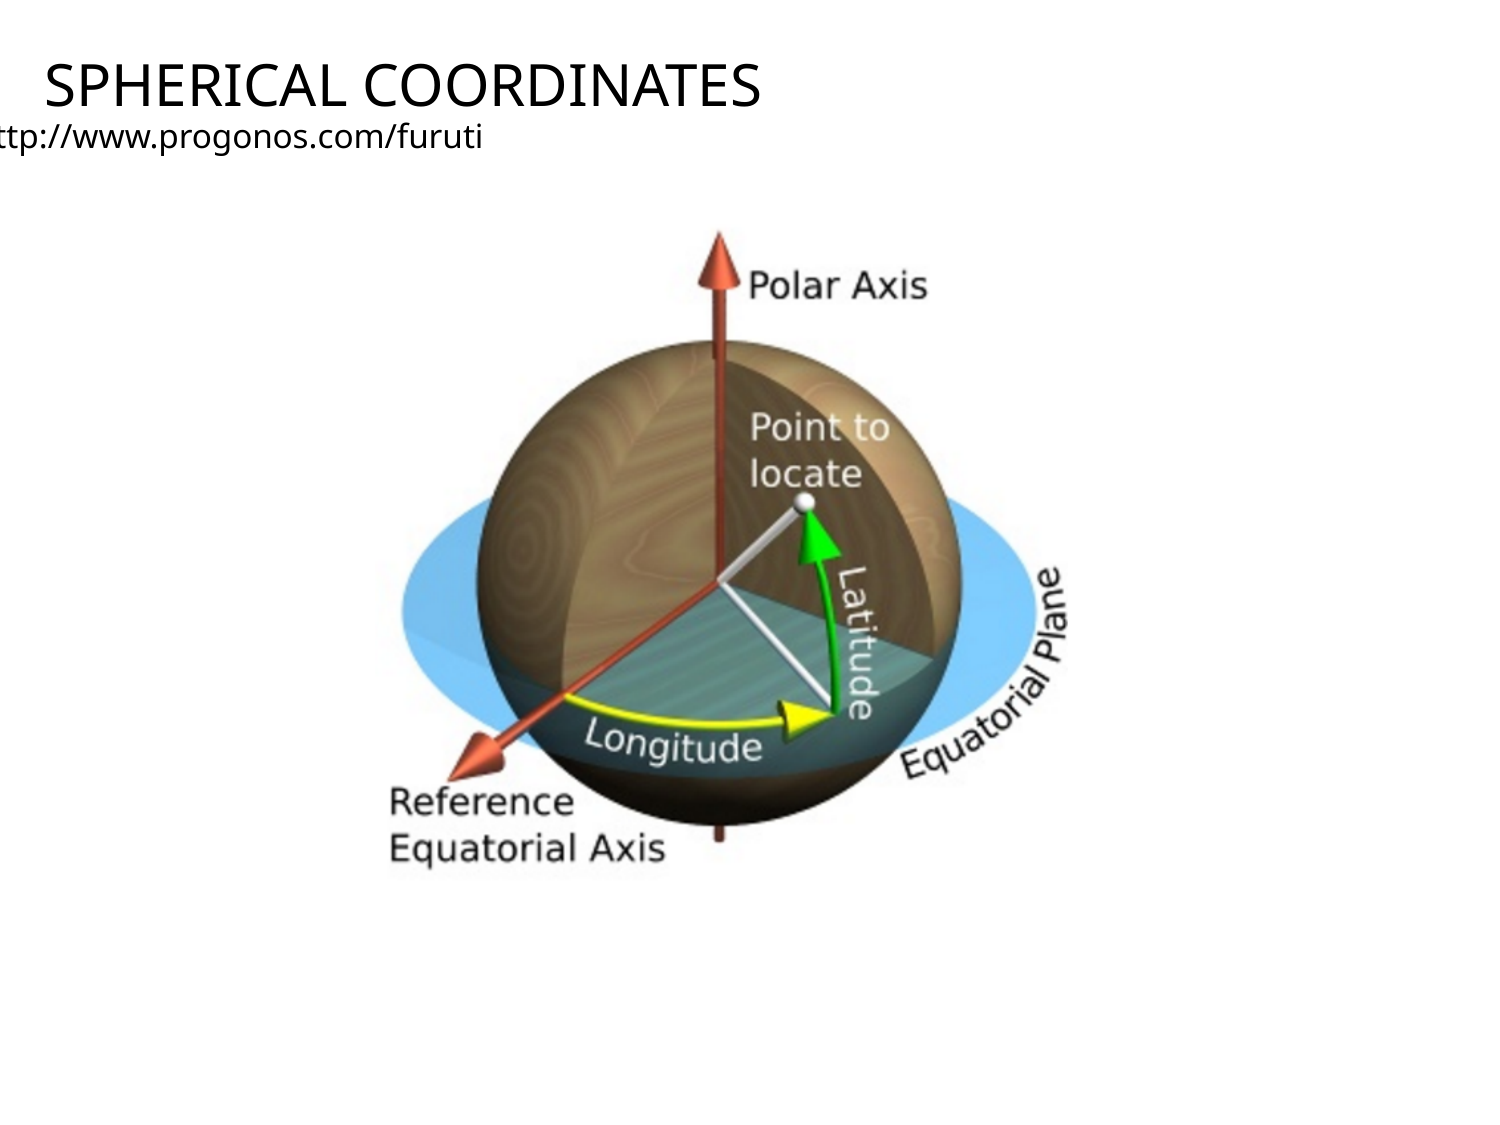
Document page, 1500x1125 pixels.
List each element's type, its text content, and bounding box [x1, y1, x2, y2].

text_box http://www.progonos.com/furuti [0, 108, 500, 163]
text_box SPHERICAL COORDINATES [29, 0, 1471, 166]
picture [375, 196, 1117, 894]
